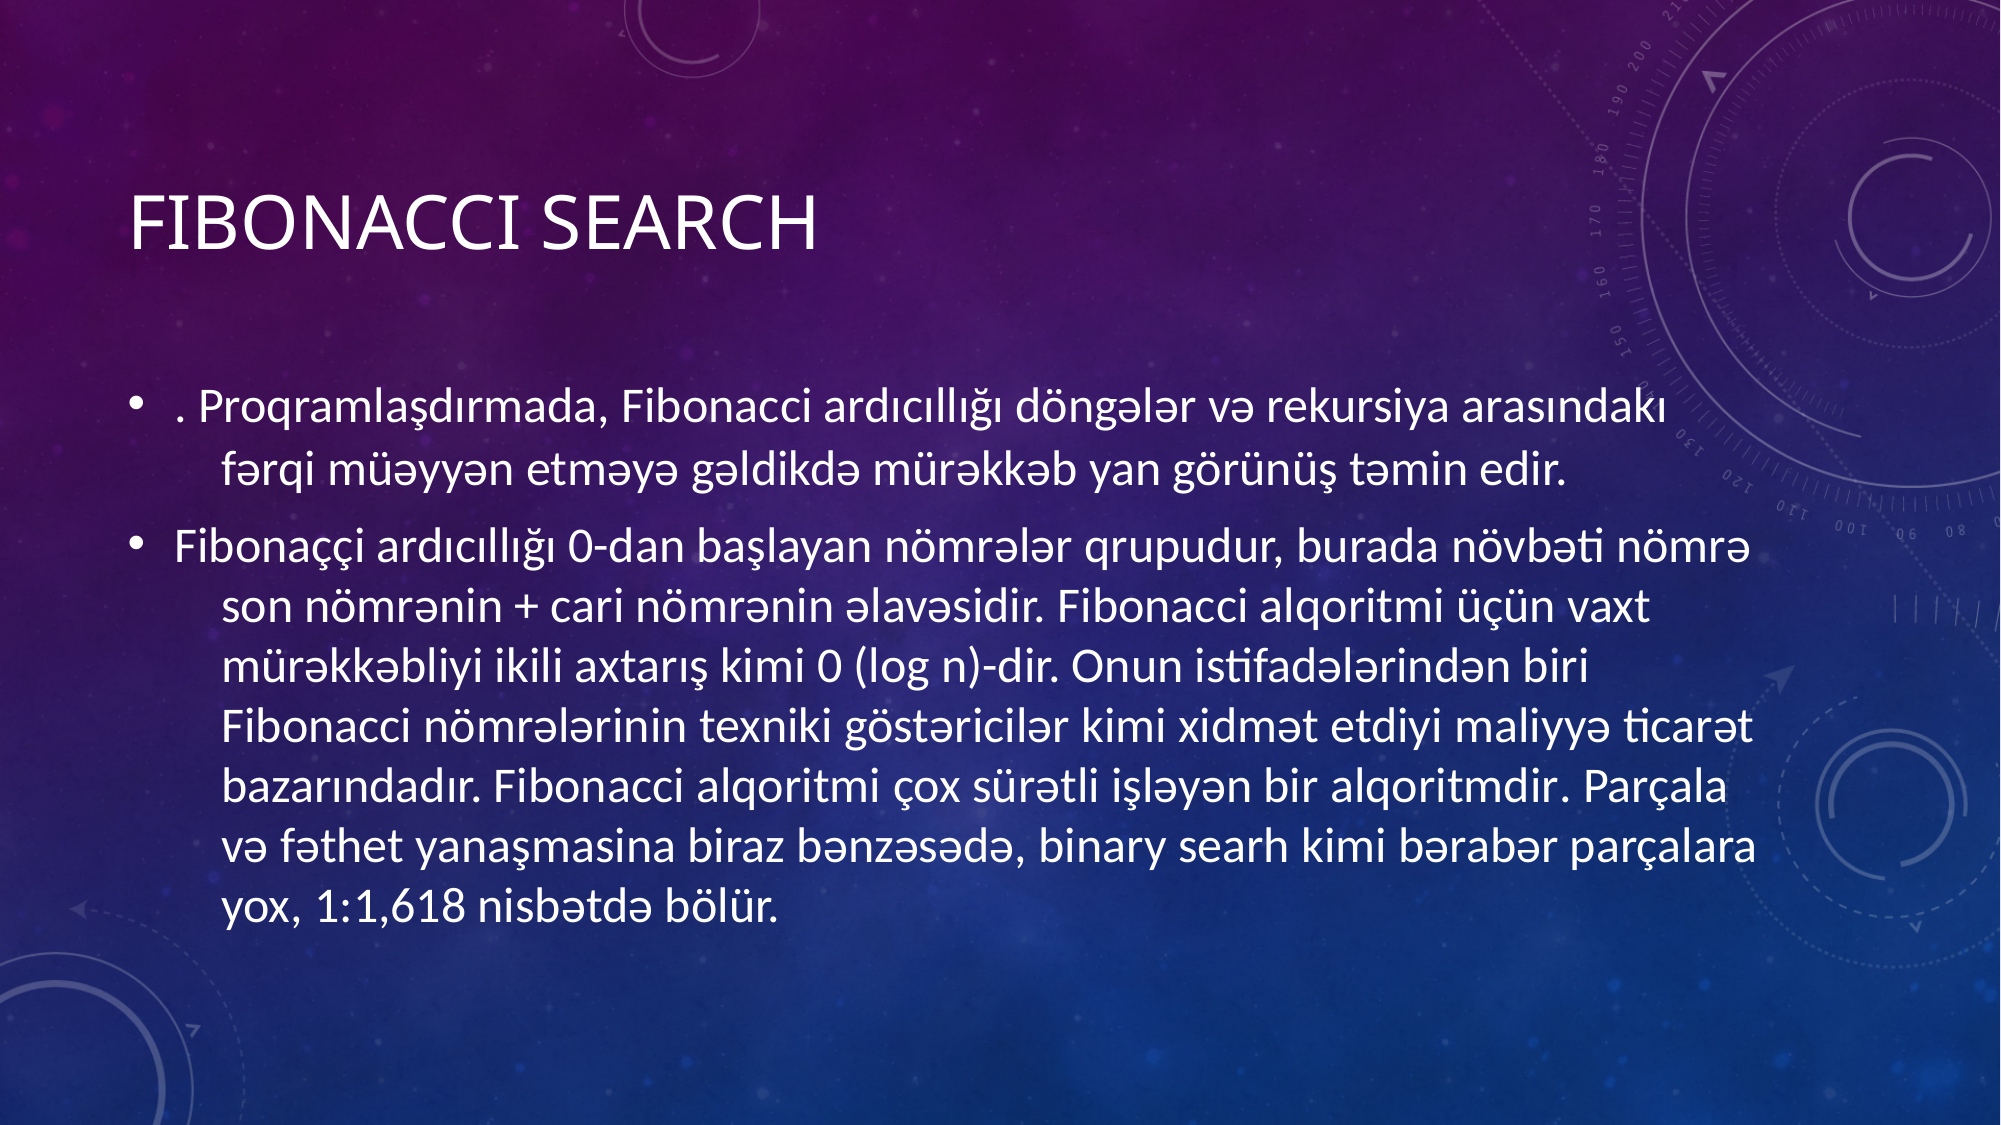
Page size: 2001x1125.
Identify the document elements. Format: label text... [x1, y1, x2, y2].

list . Proqramlaşdırmada, Fibonacci ardıcıllığı döngələr və rekursiya arasındakı fərqi müəyyən etməyə gəldikdə mürəkkəb yan görünüş təmin edir. Fibonaççi ardıcıllığı 0-dan başlayan nömrələr qrupudur, burada növbəti nömrə son nömrənin + cari nömrənin əlavəsidir. Fibonacci alqoritmi üçün vaxt mürəkkəbliyi ikili axtarış kimi 0 (log n)-dir. Onun istifadələrindən biri Fibonacci nömrələrinin texniki göstəricilər kimi xidmət etdiyi maliyyə ticarət bazarındadır. Fibonacci alqoritmi çox sürətli işləyən bir alqoritmdir. Parçala və fəthet yanaşmasina biraz bənzəsədə, binary searh kimi bərabər parçalara yox, 1:1,618 nisbətdə bölür. [112, 351, 1775, 950]
title Fibonacci Search [112, 99, 1775, 339]
